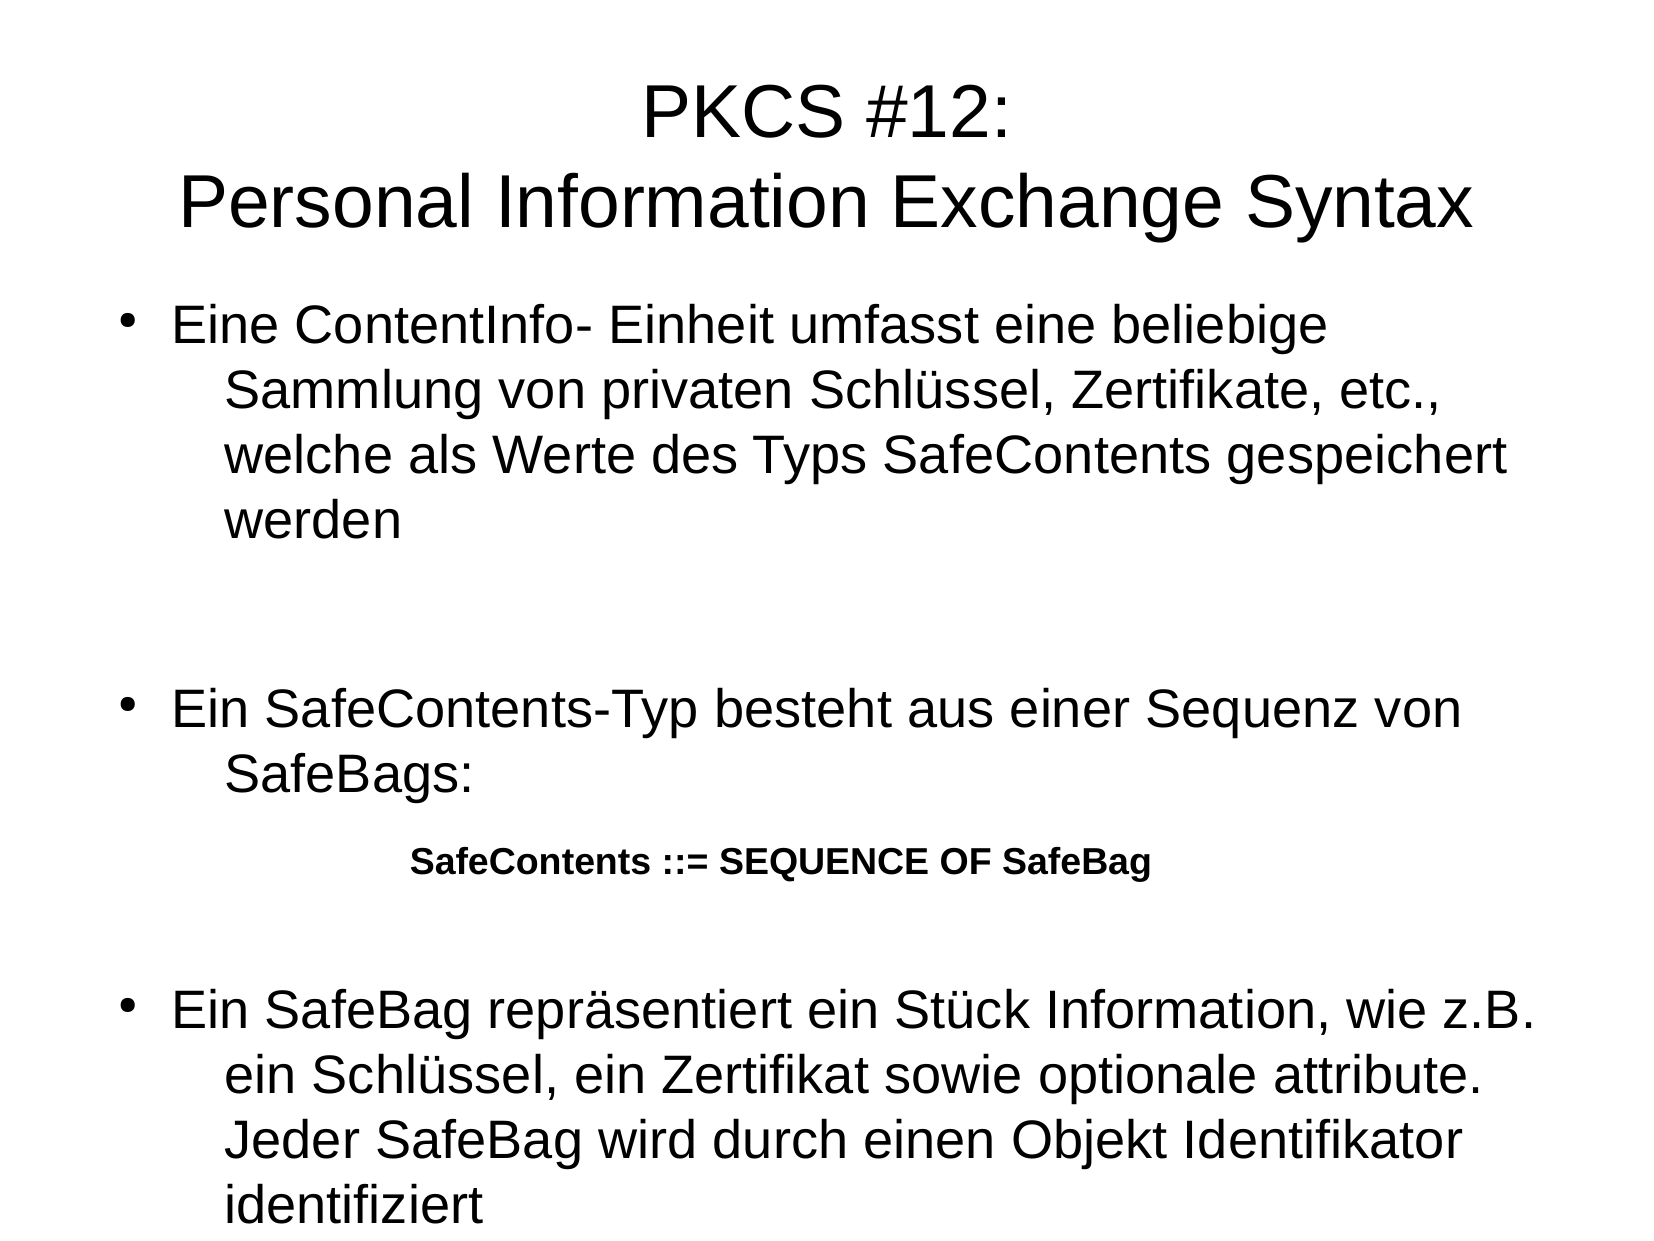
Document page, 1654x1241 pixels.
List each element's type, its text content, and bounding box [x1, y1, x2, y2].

text_box Eine ContentInfo- Einheit umfasst eine beliebige Sammlung von privaten Schlüssel, Zertifikate, etc., welche als Werte des Typs SafeContents gespeichert werden Ein SafeContents-Typ besteht aus einer Sequenz von SafeBags: SafeContents ::= SEQUENCE OF SafeBag Ein SafeBag repräsentiert ein Stück Information, wie z.B. ein Schlüssel, ein Zertifikat sowie optionale attribute. Jeder SafeBag wird durch einen Objekt Identifikator identifiziert [82, 289, 1571, 1163]
text_box PKCS #12: Personal Information Exchange Syntax [82, 49, 1571, 257]
